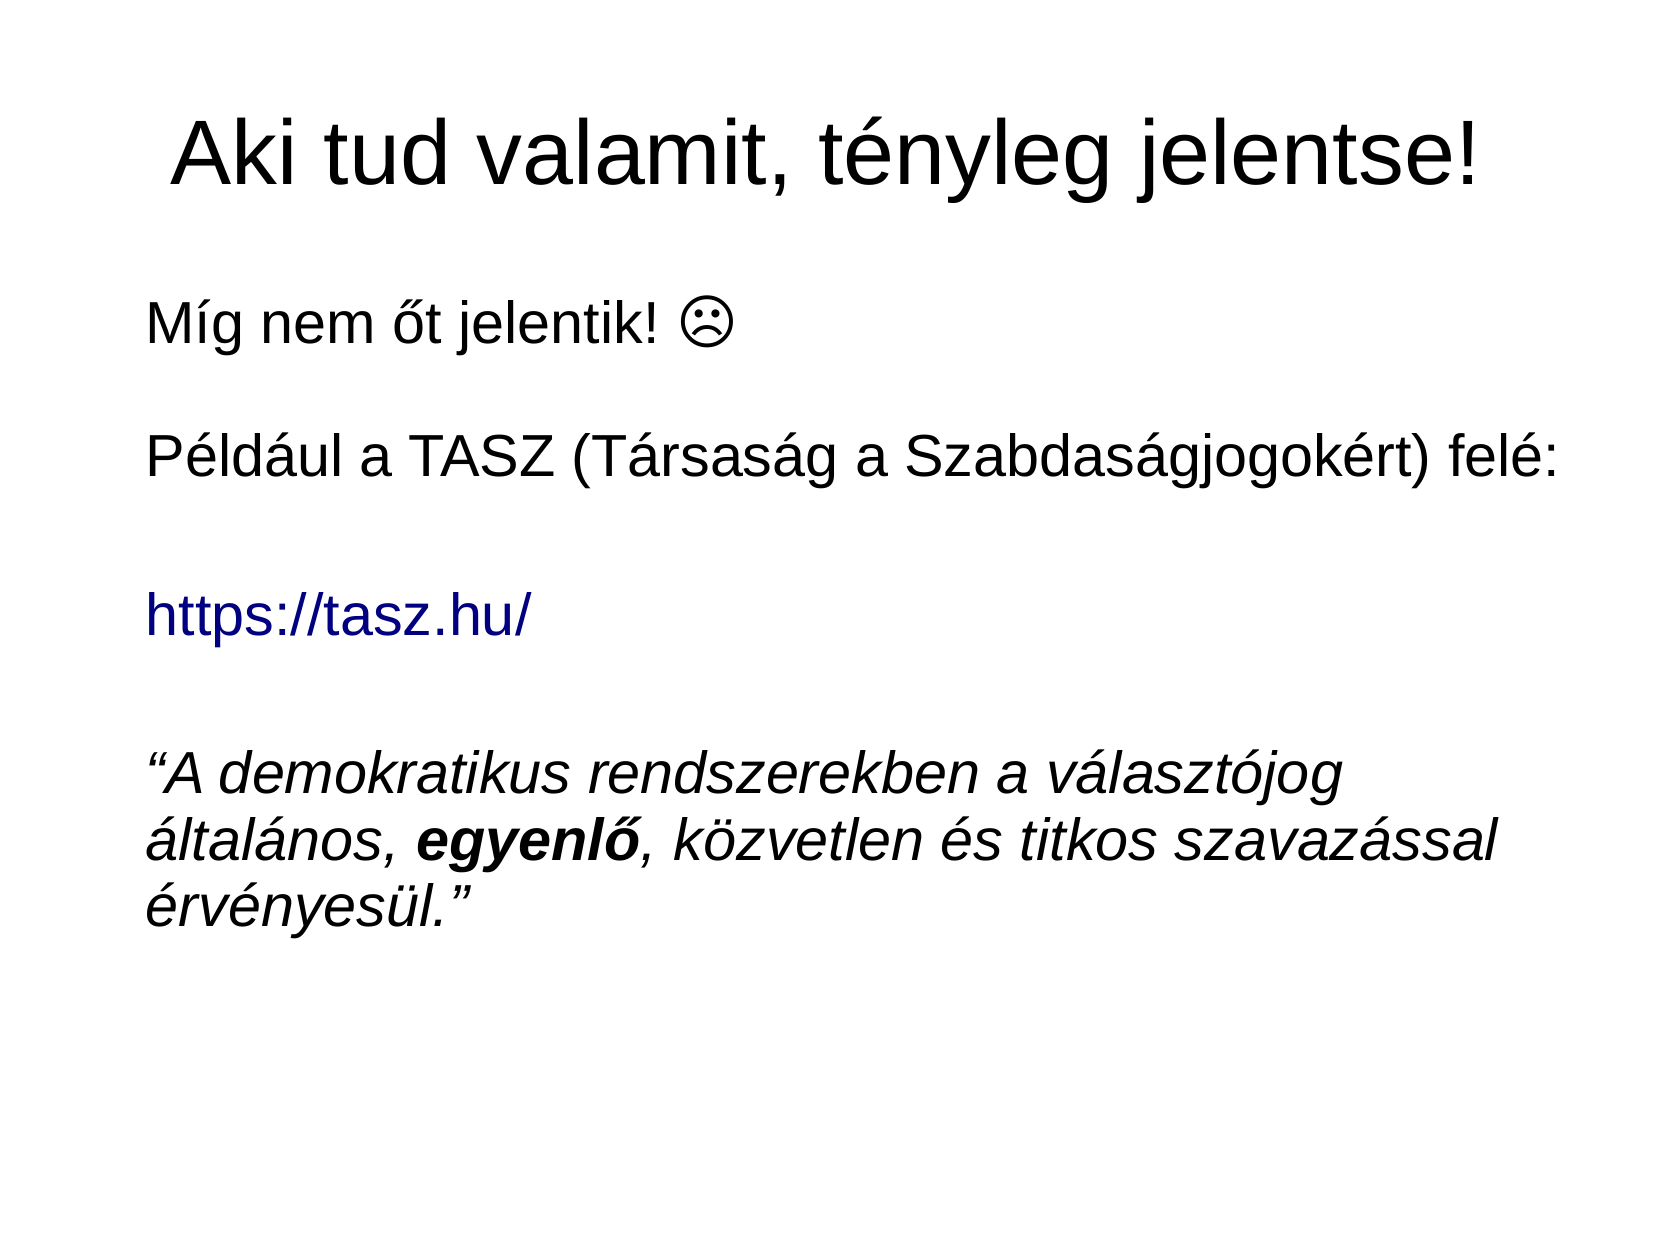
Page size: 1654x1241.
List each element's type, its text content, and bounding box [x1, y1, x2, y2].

title Aki tud valamit, tényleg jelentse! [82, 49, 1571, 257]
list Míg nem őt jelentik! ☹ Például a TASZ (Társaság a Szabdaságjogokért) felé: https://tasz.hu/ “A demokratikus rendszerekben a választójog általános, egyenlő, közvetlen és titkos szavazással érvényesül.” [82, 290, 1571, 1010]
